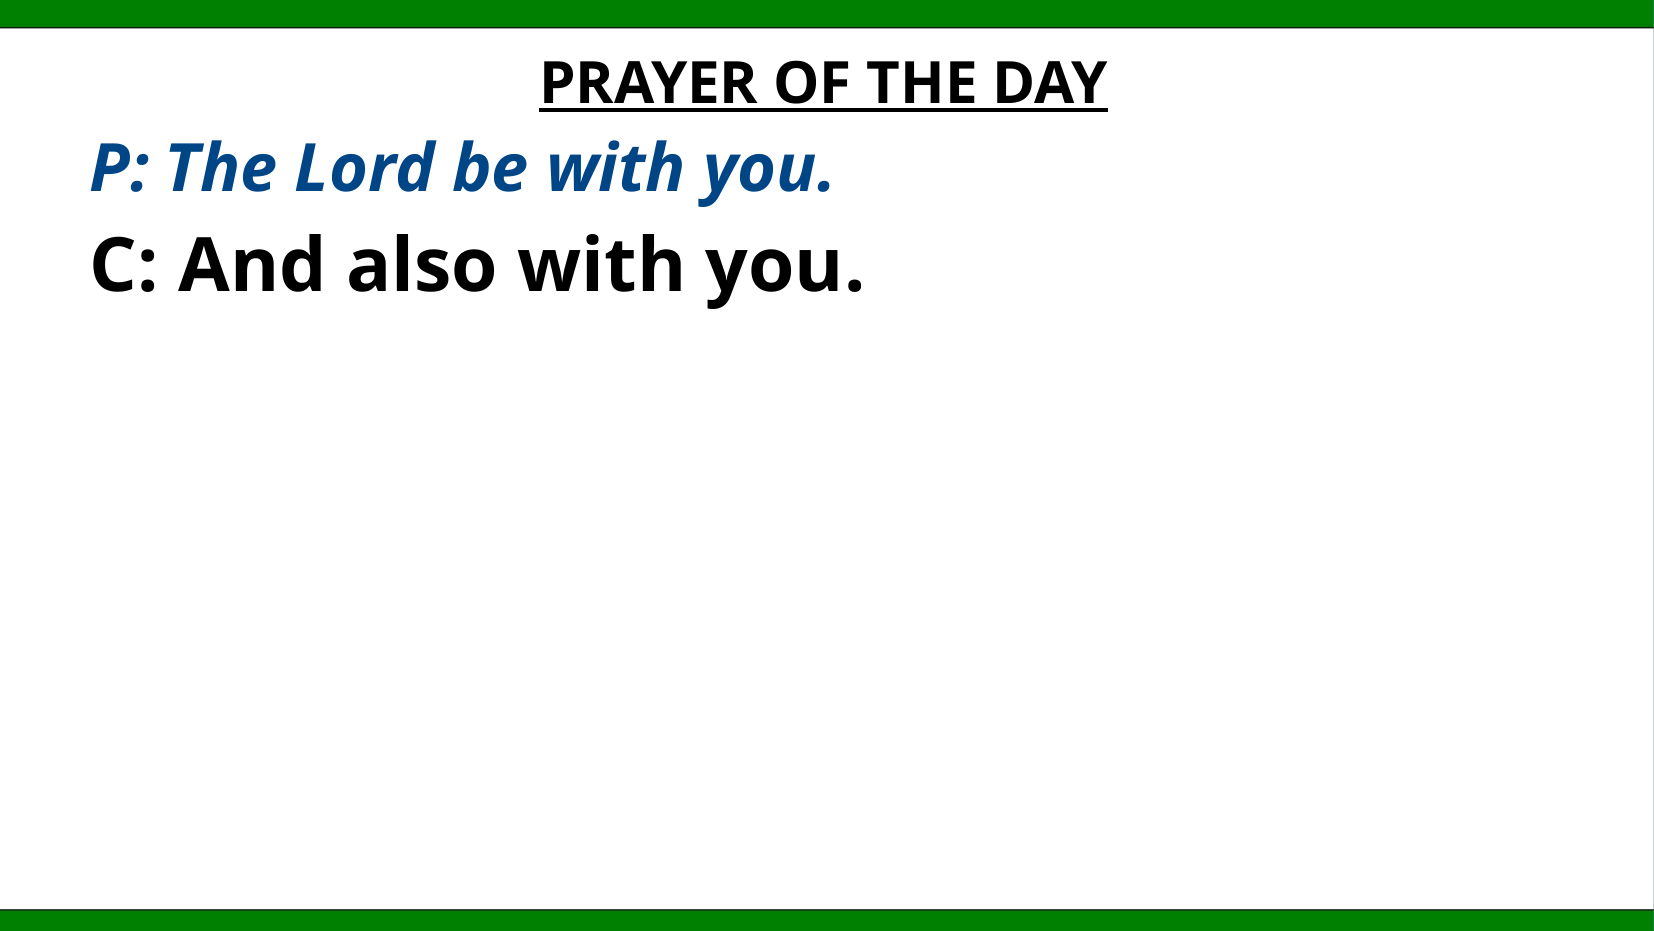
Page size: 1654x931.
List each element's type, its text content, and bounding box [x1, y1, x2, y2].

picture [0, 0, 1654, 931]
text_box PRAYER OF THE DAY P: The Lord be with you. C: And also with you. [75, 34, 1573, 315]
